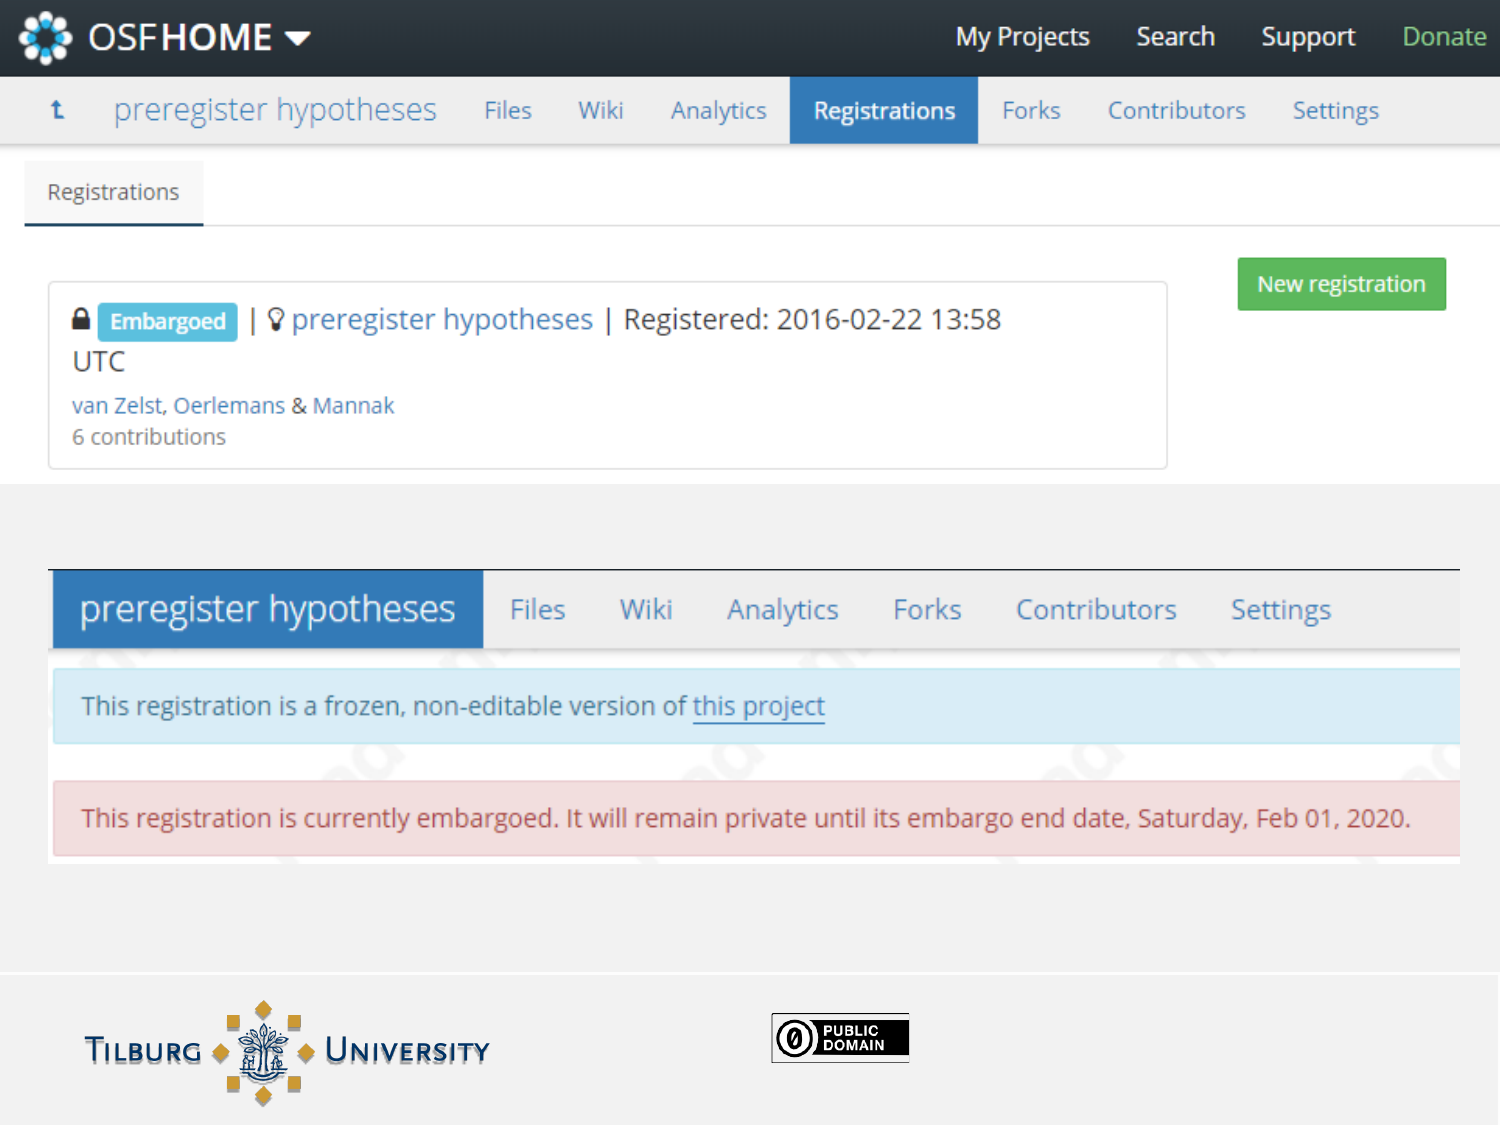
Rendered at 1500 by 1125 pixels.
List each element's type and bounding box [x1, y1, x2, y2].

picture [0, 0, 1500, 484]
picture [48, 569, 1460, 864]
text_box [772, 1014, 909, 1062]
